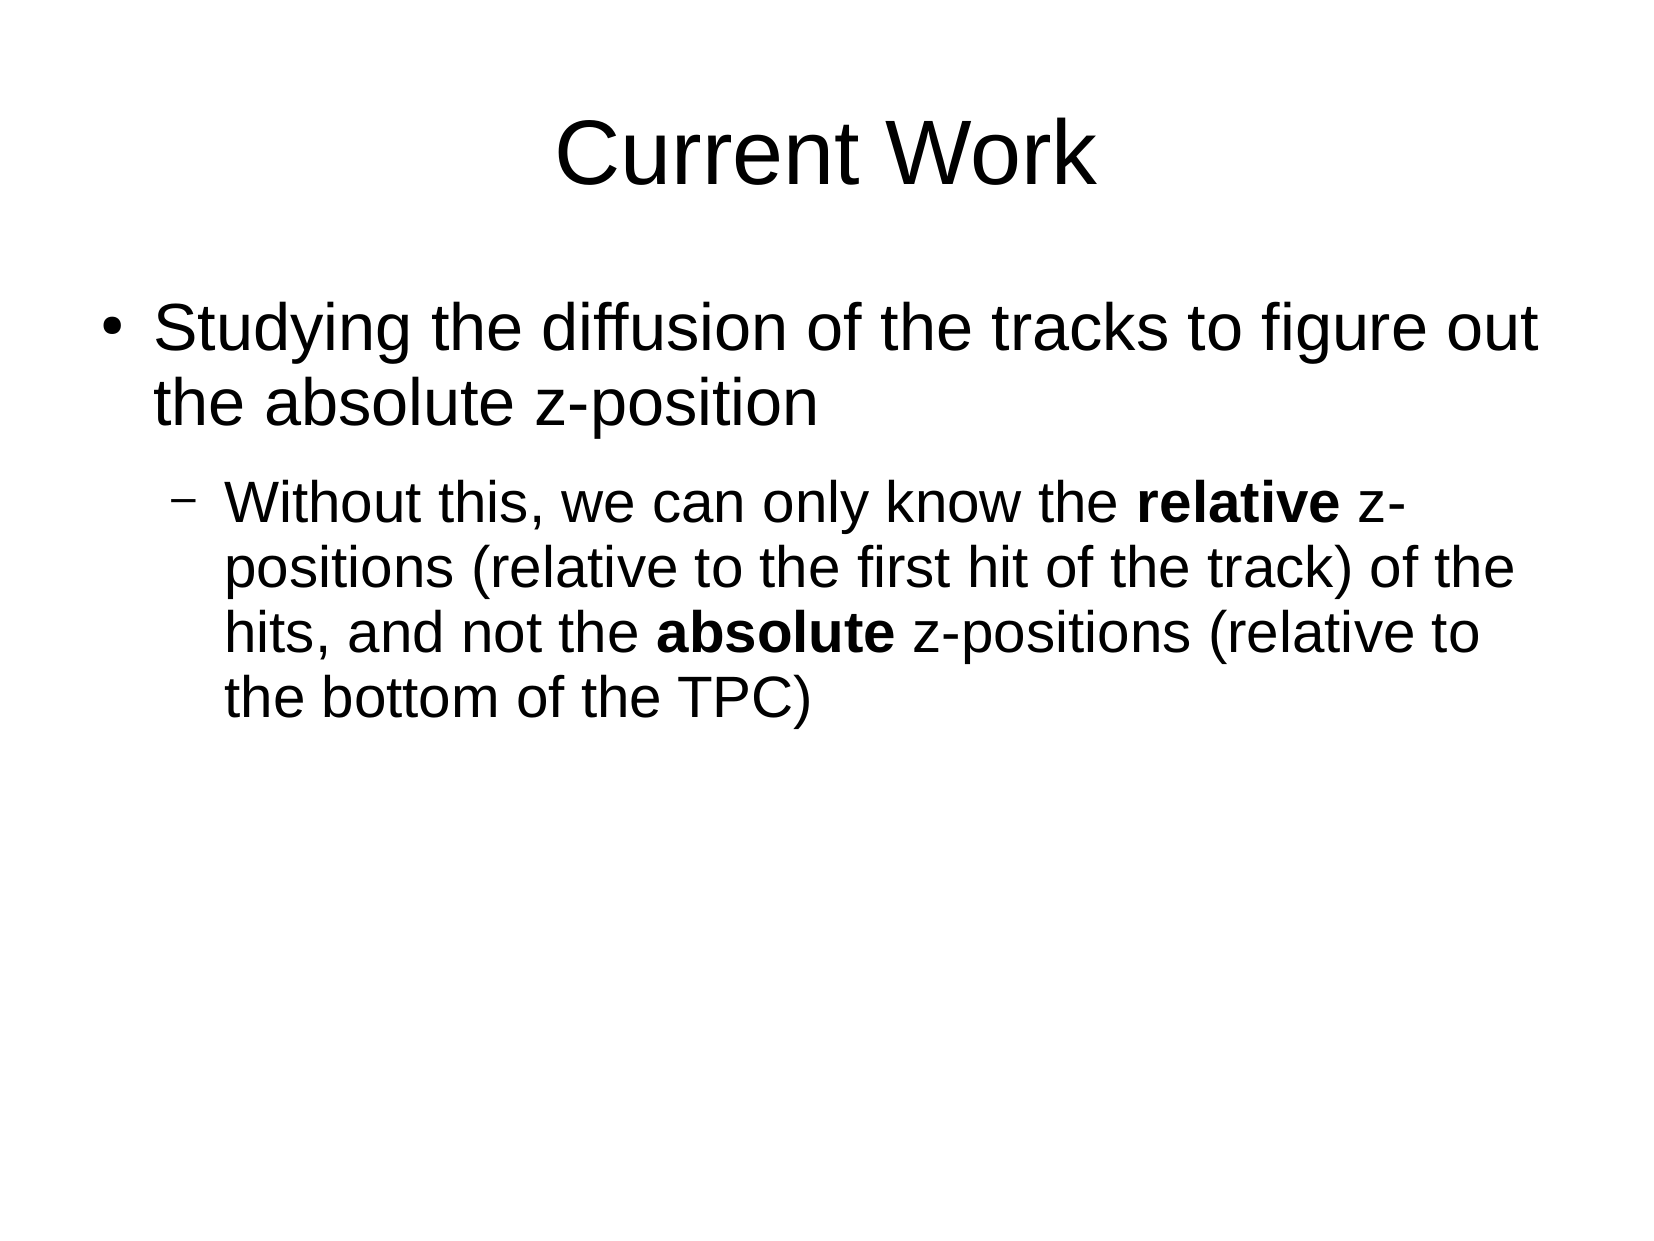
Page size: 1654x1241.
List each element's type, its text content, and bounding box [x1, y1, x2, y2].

list Studying the diffusion of the tracks to figure out the absolute z-position Without this, we can only know the relative z-positions (relative to the first hit of the track) of the hits, and not the absolute z-positions (relative to the bottom of the TPC) [82, 290, 1571, 1010]
title Current Work [82, 49, 1571, 257]
